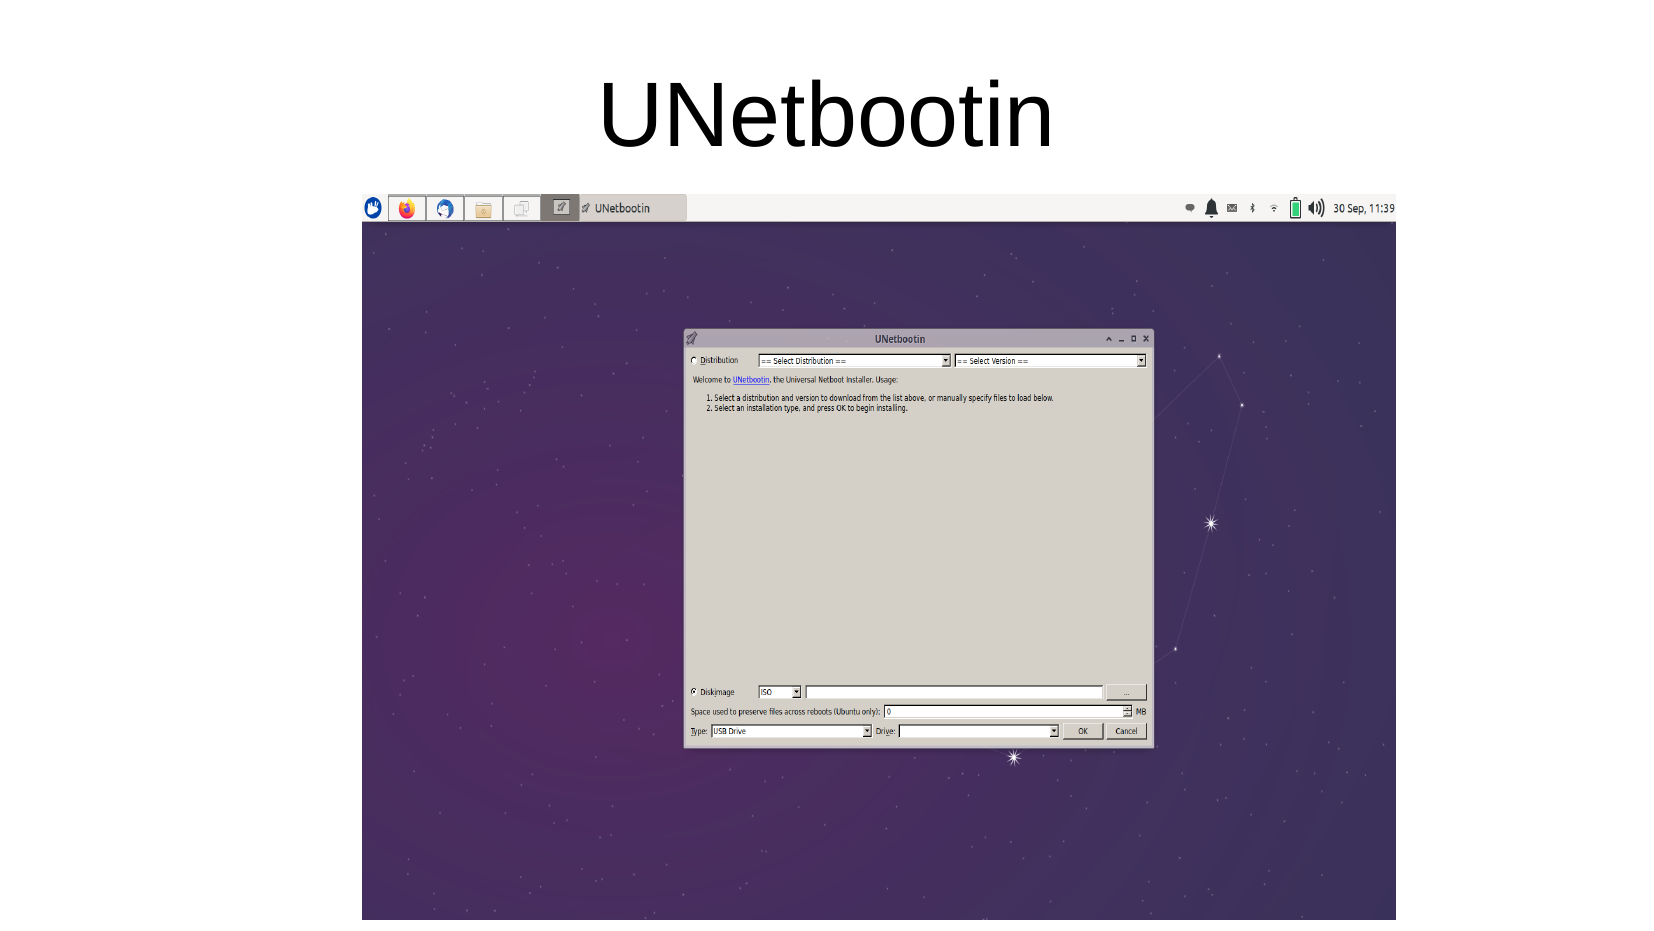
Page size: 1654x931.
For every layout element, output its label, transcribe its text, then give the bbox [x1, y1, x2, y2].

picture [362, 194, 1396, 920]
title UNetbootin [82, 12, 1571, 218]
